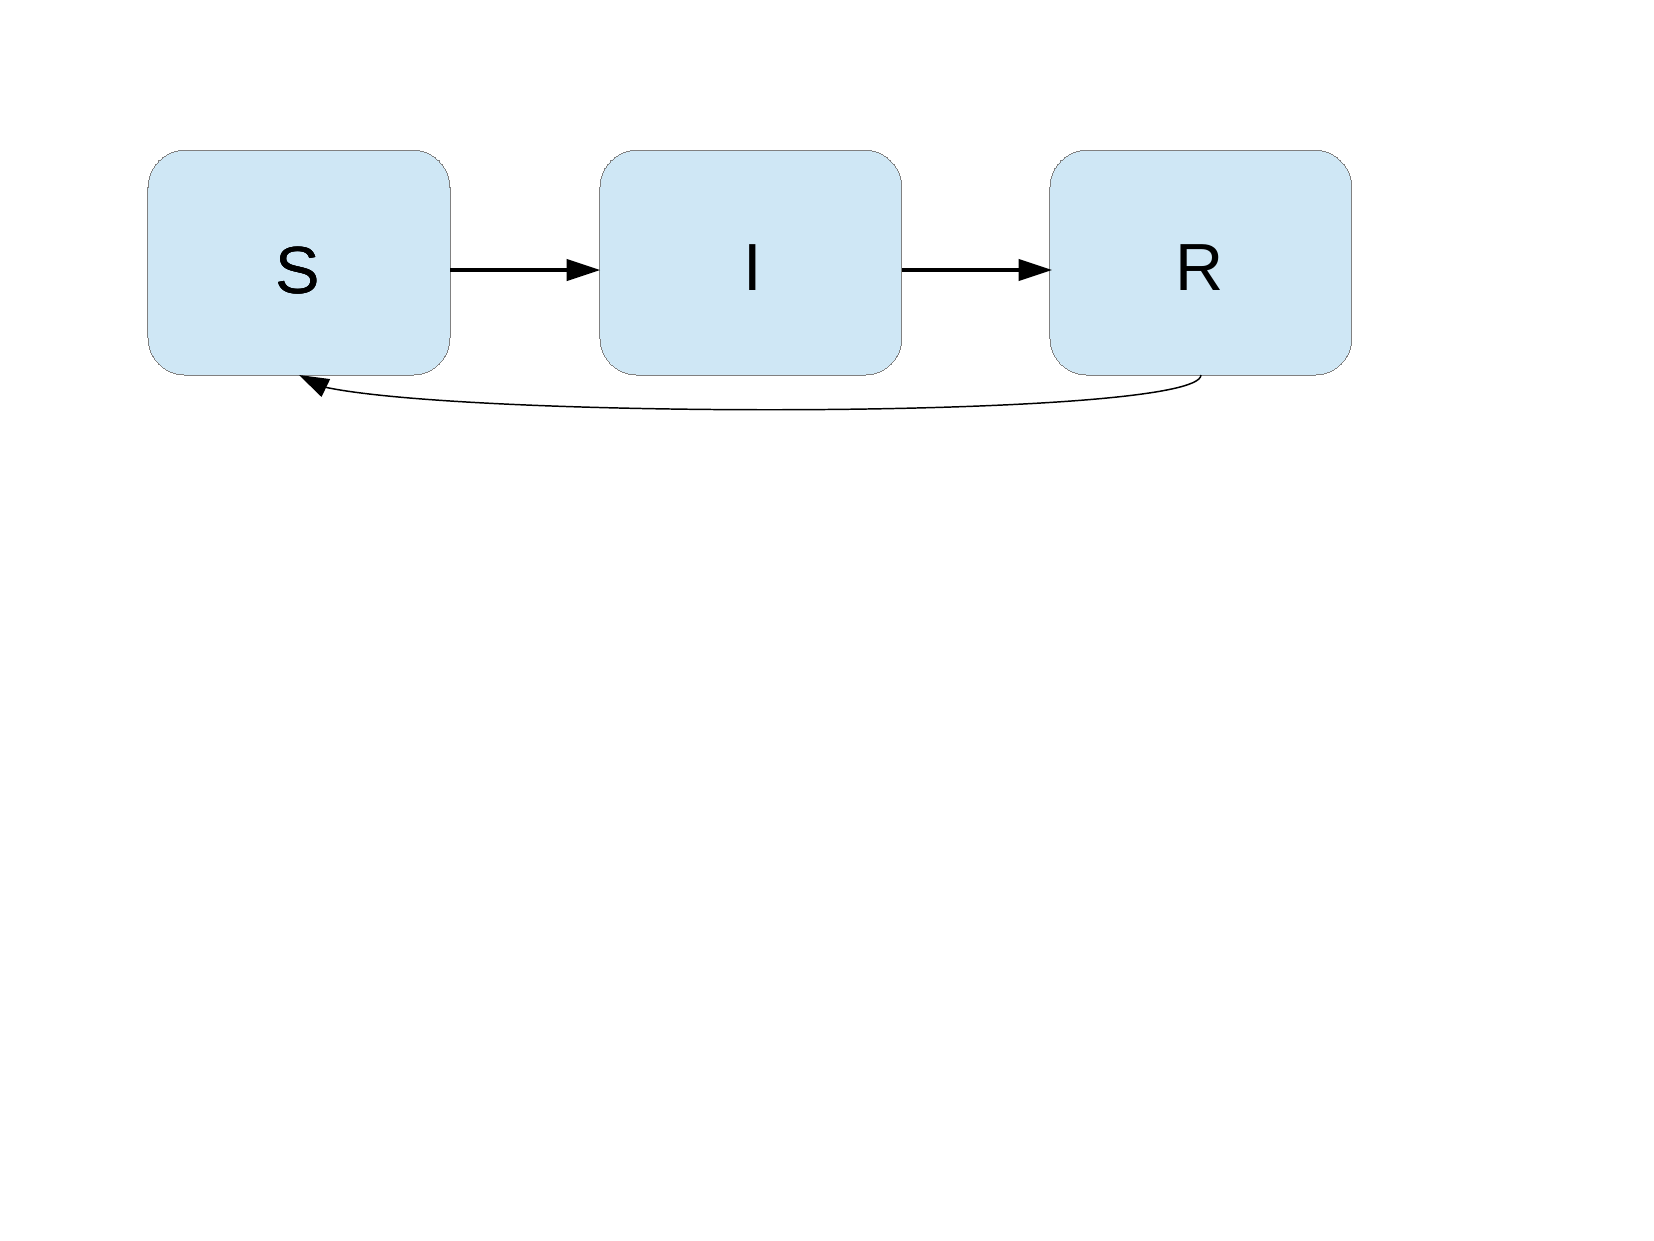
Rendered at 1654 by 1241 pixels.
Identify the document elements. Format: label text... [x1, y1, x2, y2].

text_box [1049, 150, 1352, 376]
text_box [147, 150, 451, 376]
text_box [599, 150, 902, 376]
text_box S [260, 225, 336, 316]
text_box I [729, 222, 778, 313]
text_box R [1160, 222, 1239, 312]
